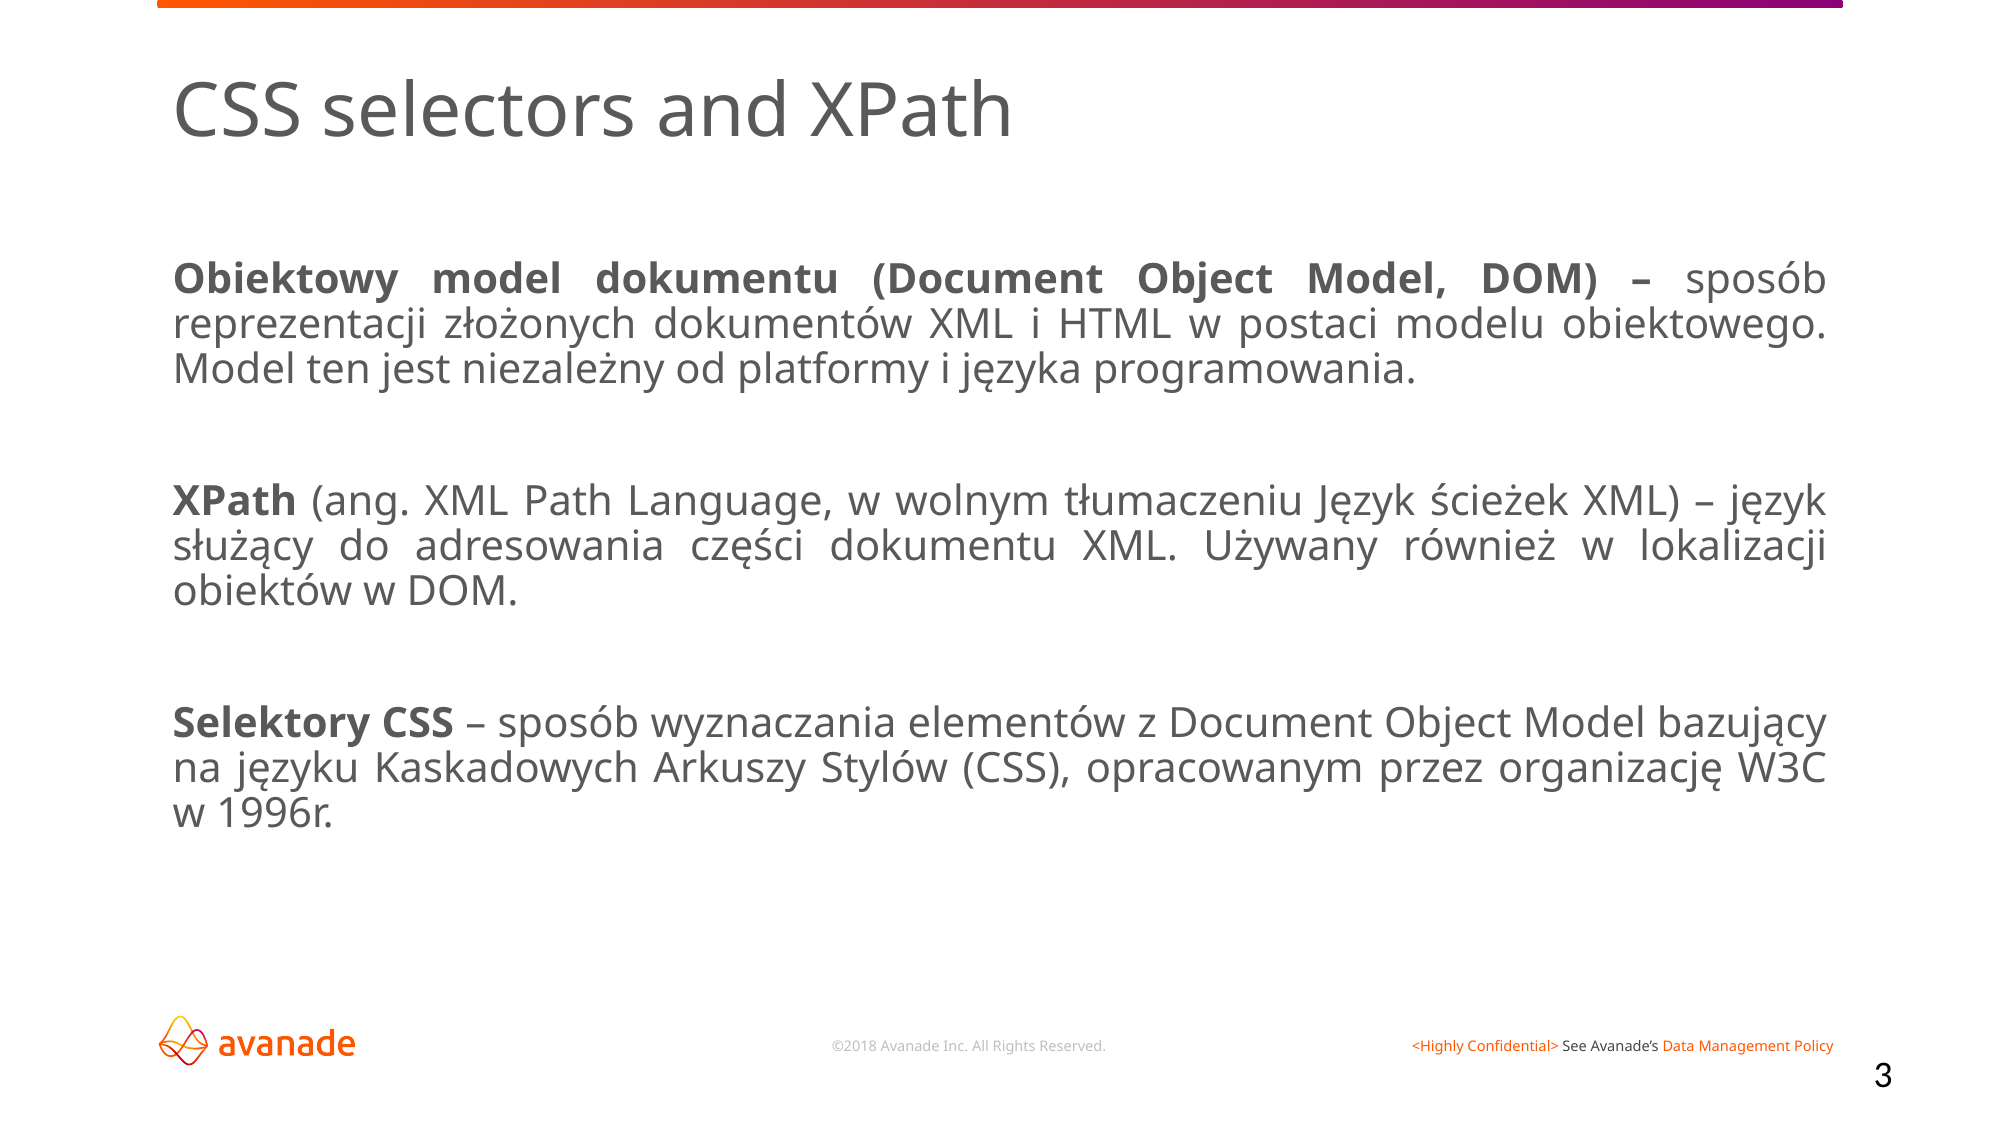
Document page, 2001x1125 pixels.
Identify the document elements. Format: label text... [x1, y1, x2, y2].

list Obiektowy model dokumentu (Document Object Model, DOM) – sposób reprezentacji złożonych dokumentów XML i HTML w postaci modelu obiektowego. Model ten jest niezależny od platformy i języka programowania. XPath (ang. XML Path Language, w wolnym tłumaczeniu Język ścieżek XML) – język służący do adresowania części dokumentu XML. Używany również w lokalizacji obiektów w DOM. Selektory CSS – sposób wyznaczania elementów z Document Object Model bazujący na języku Kaskadowych Arkuszy Stylów (CSS), opracowanym przez organizację W3C w 1996r. [157, 249, 1843, 964]
text_box [1842, 1042, 1924, 1103]
title CSS selectors and XPath [157, 64, 1843, 228]
